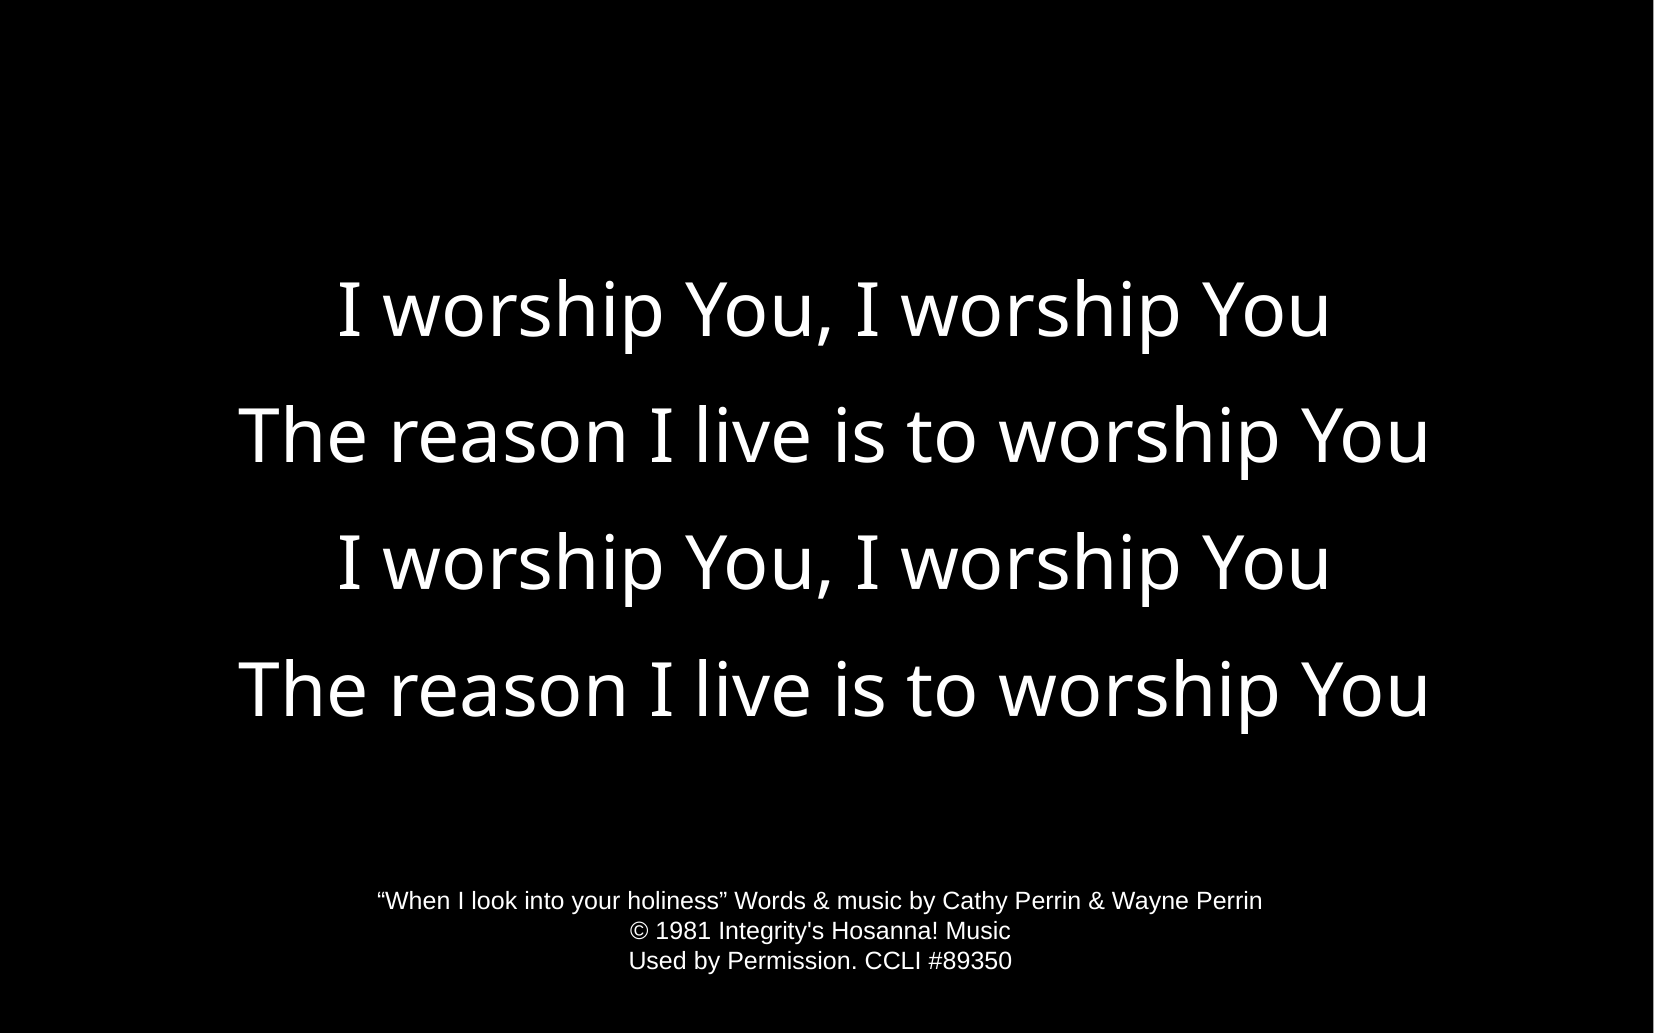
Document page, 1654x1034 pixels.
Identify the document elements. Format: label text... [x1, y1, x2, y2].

list I worship You, I worship You The reason I live is to worship You I worship You, I worship You The reason I live is to worship You [0, 255, 1654, 1024]
text_box “When I look into your holiness” Words & music by Cathy Perrin & Wayne Perrin © 1981 Integrity's Hosanna! Music Used by Permission. CCLI #89350 [94, 876, 1548, 983]
